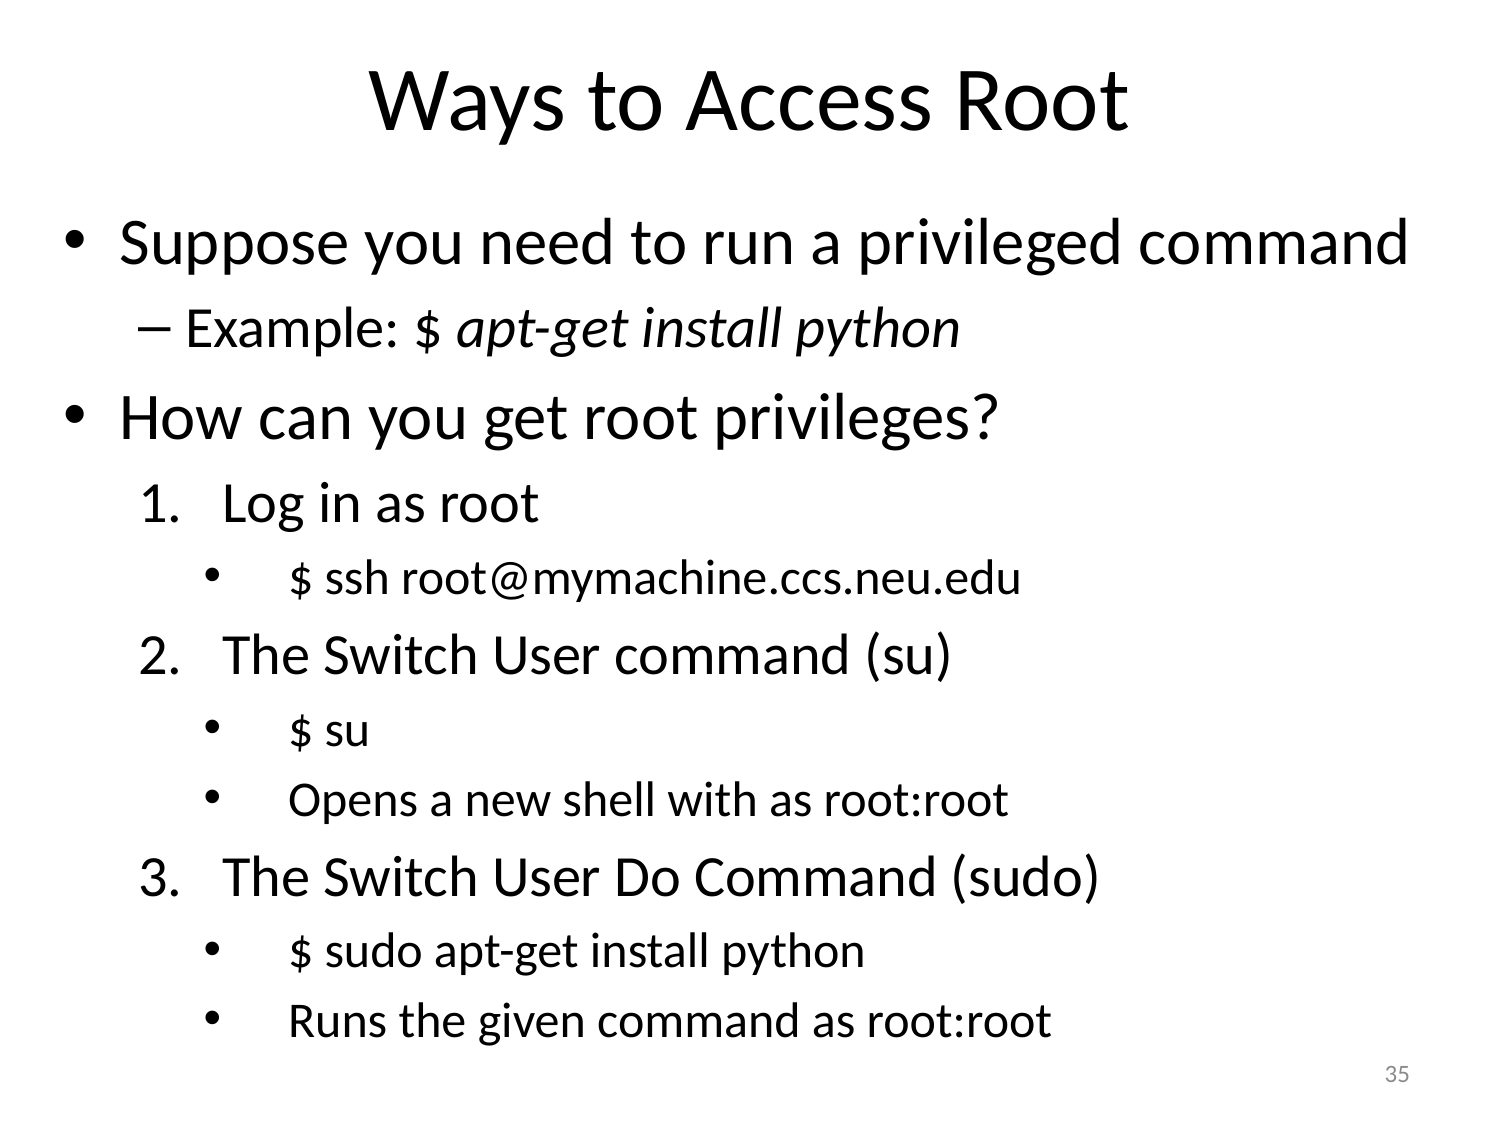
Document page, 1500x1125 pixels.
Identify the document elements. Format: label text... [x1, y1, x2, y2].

slide_number <number> [1074, 1042, 1425, 1103]
list Suppose you need to run a privileged command Example: $ apt-get install python How can you get root privileges? Log in as root $ ssh root@mymachine.ccs.neu.edu The Switch User command (su) $ su Opens a new shell with as root:root The Switch User Do Command (sudo) $ sudo apt-get install python Runs the given command as root:root [48, 190, 1472, 1115]
title Ways to Access Root [75, 0, 1425, 188]
